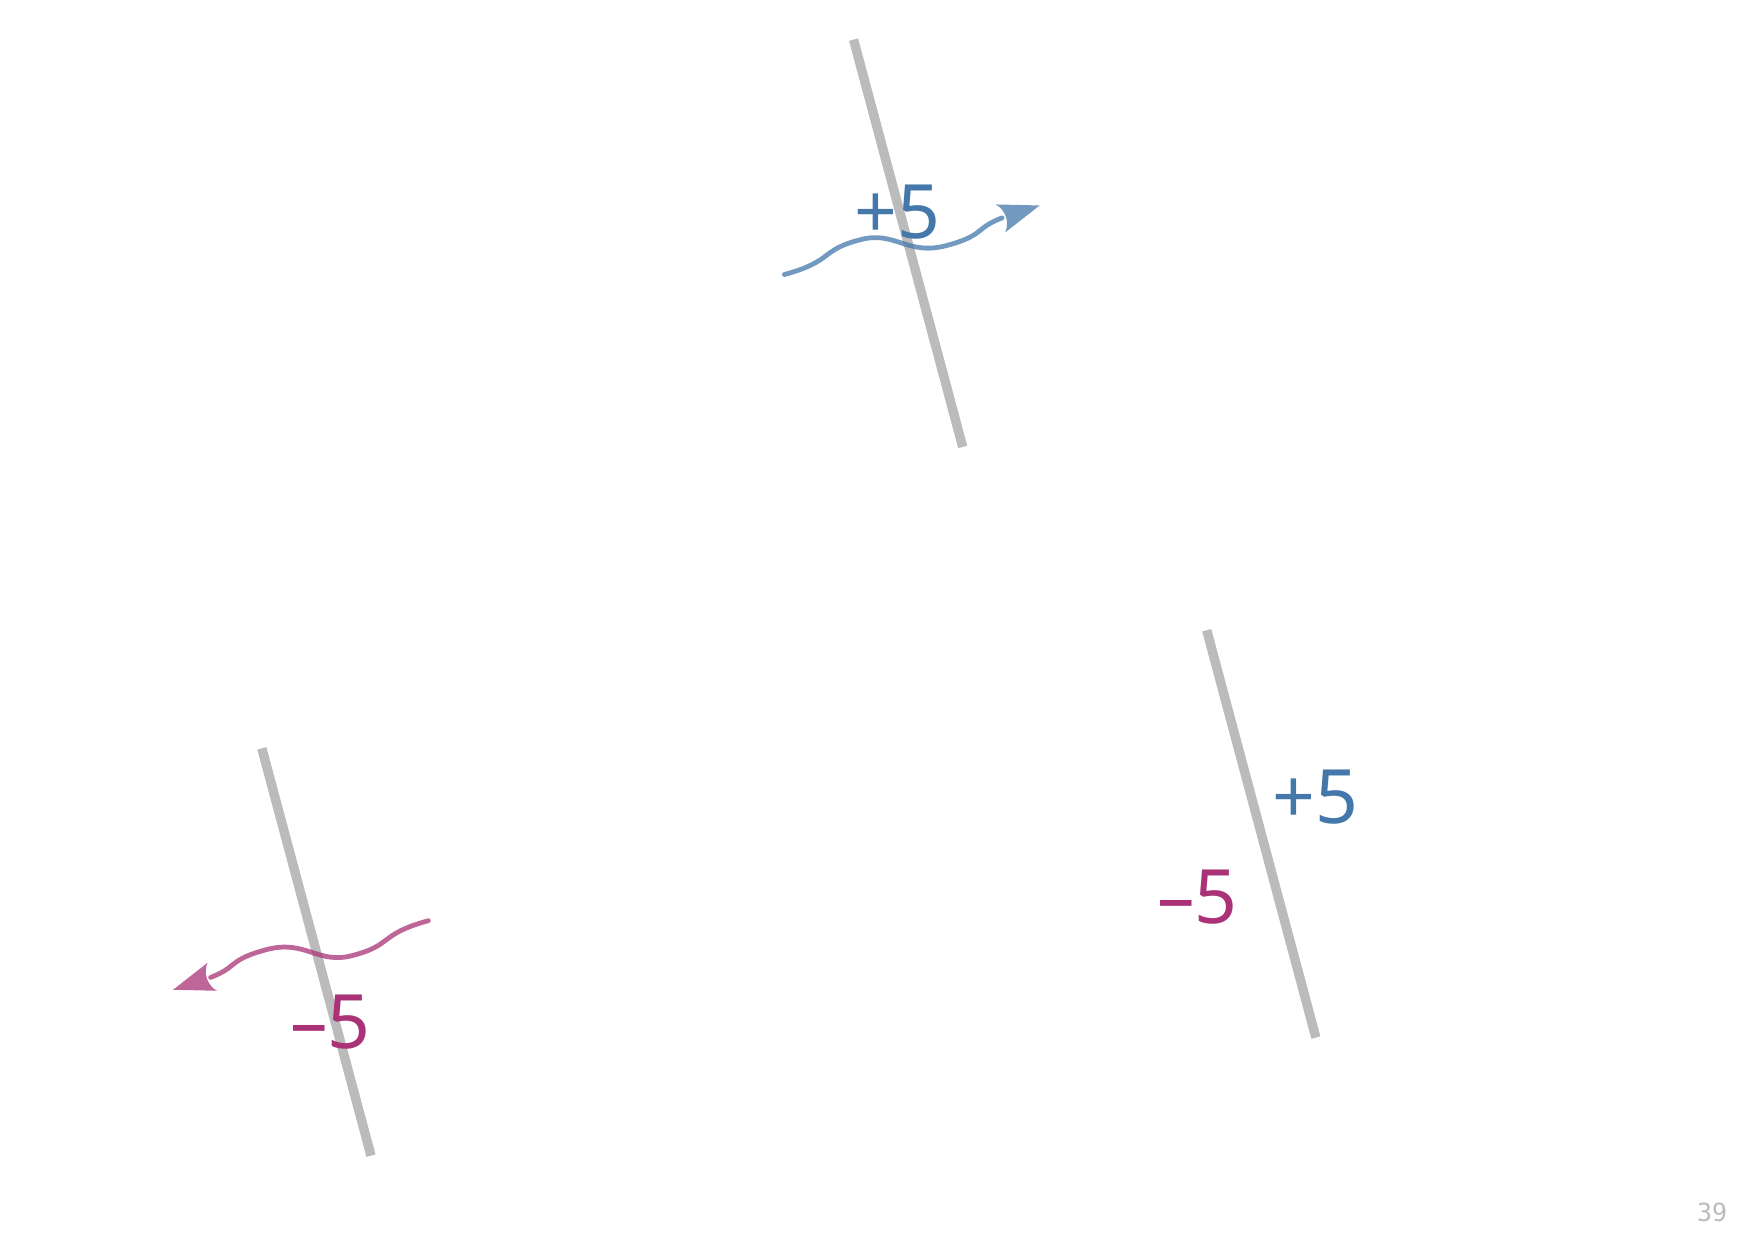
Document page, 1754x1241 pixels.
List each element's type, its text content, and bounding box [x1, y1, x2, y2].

text_box –5 [275, 960, 381, 1051]
text_box +5 [840, 151, 953, 241]
text_box –5 [1142, 835, 1248, 926]
text_box +5 [1258, 735, 1371, 826]
